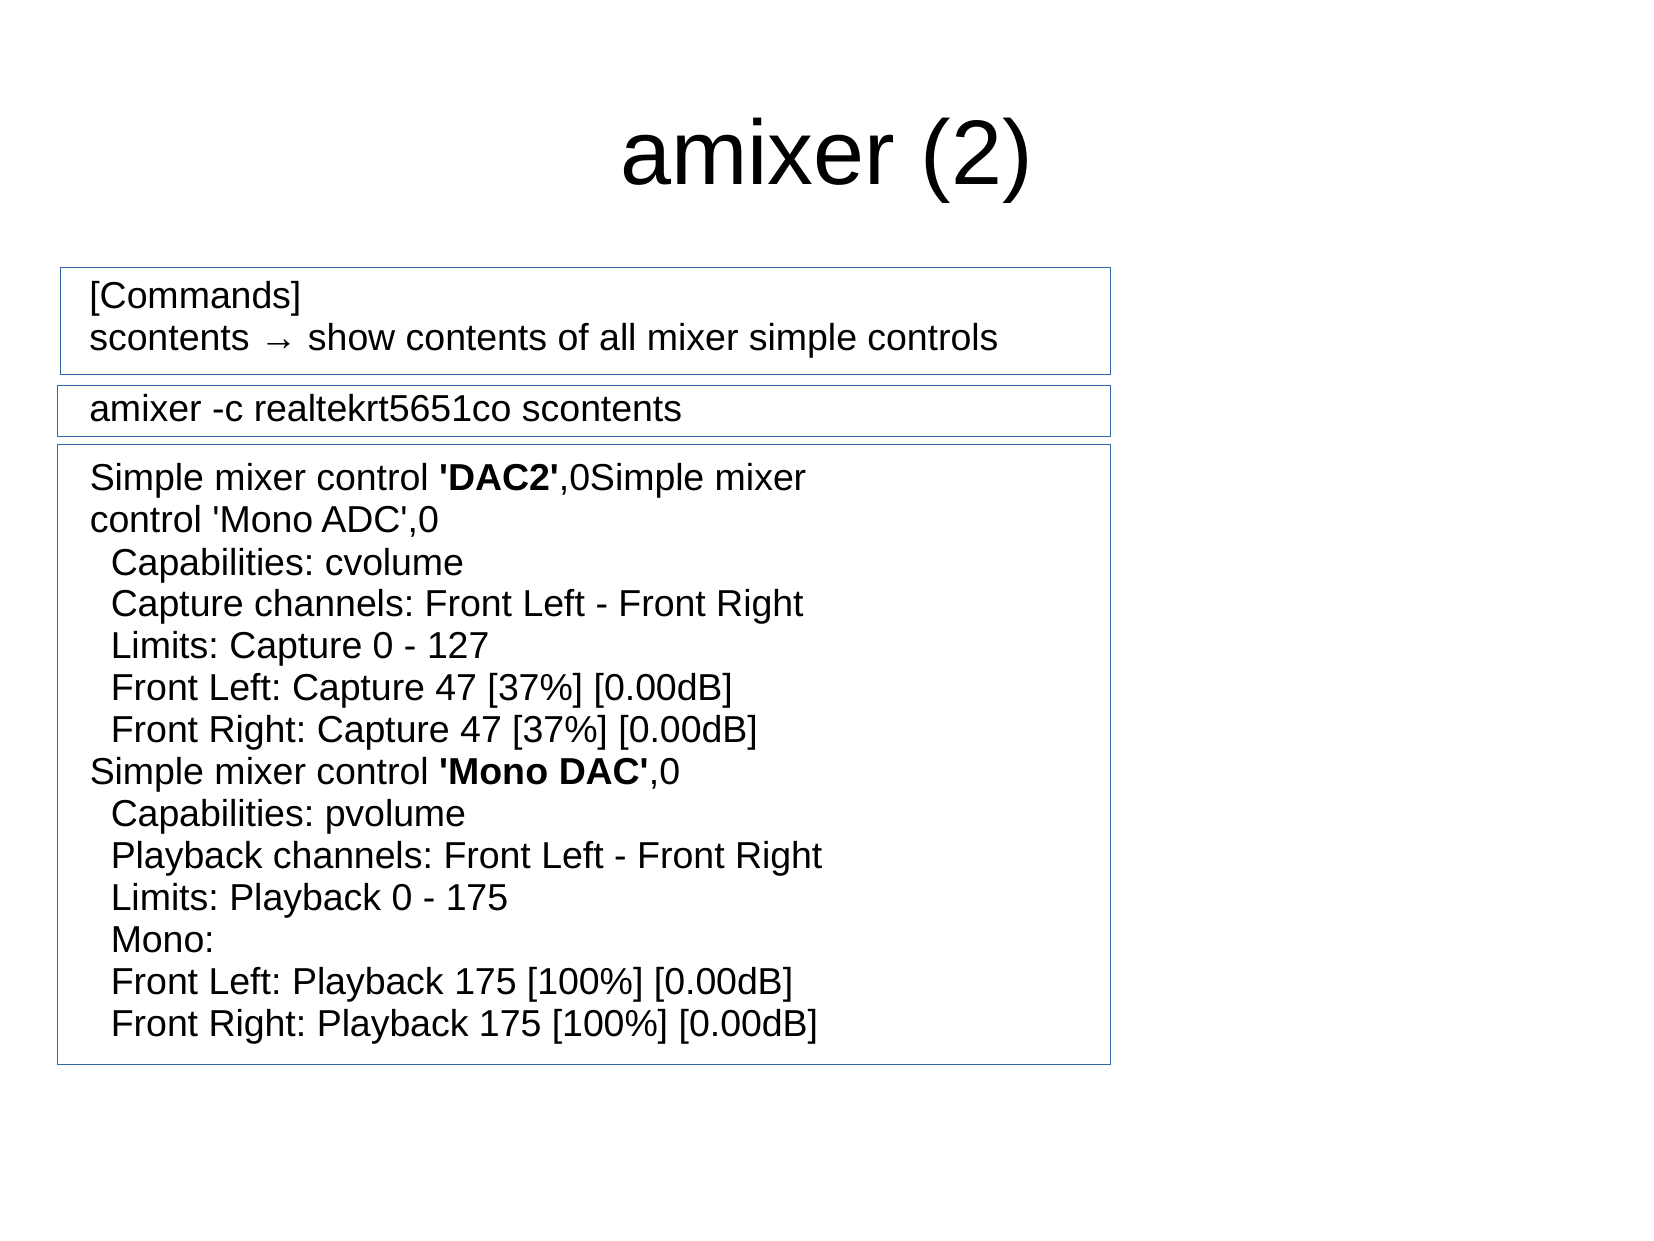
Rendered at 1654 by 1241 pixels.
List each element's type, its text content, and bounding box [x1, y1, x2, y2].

title amixer (2) [82, 49, 1571, 257]
text_box Simple mixer control 'DAC2',0Simple mixer control 'Mono ADC',0 Capabilities: cvolume Capture channels: Front Left - Front Right Limits: Capture 0 - 127 Front Left: Capture 47 [37%] [0.00dB] Front Right: Capture 47 [37%] [0.00dB] Simple mixer control 'Mono DAC',0 Capabilities: pvolume Playback channels: Front Left - Front Right Limits: Playback 0 - 175 Mono: Front Left: Playback 175 [100%] [0.00dB] Front Right: Playback 175 [100%] [0.00dB] [75, 449, 892, 1053]
text_box amixer -c realtekrt5651co scontents [74, 386, 781, 436]
text_box amixer -c realtekrt5651co scontents [74, 379, 781, 385]
text_box [Commands] scontents → show contents of all mixer simple controls [74, 268, 1110, 367]
